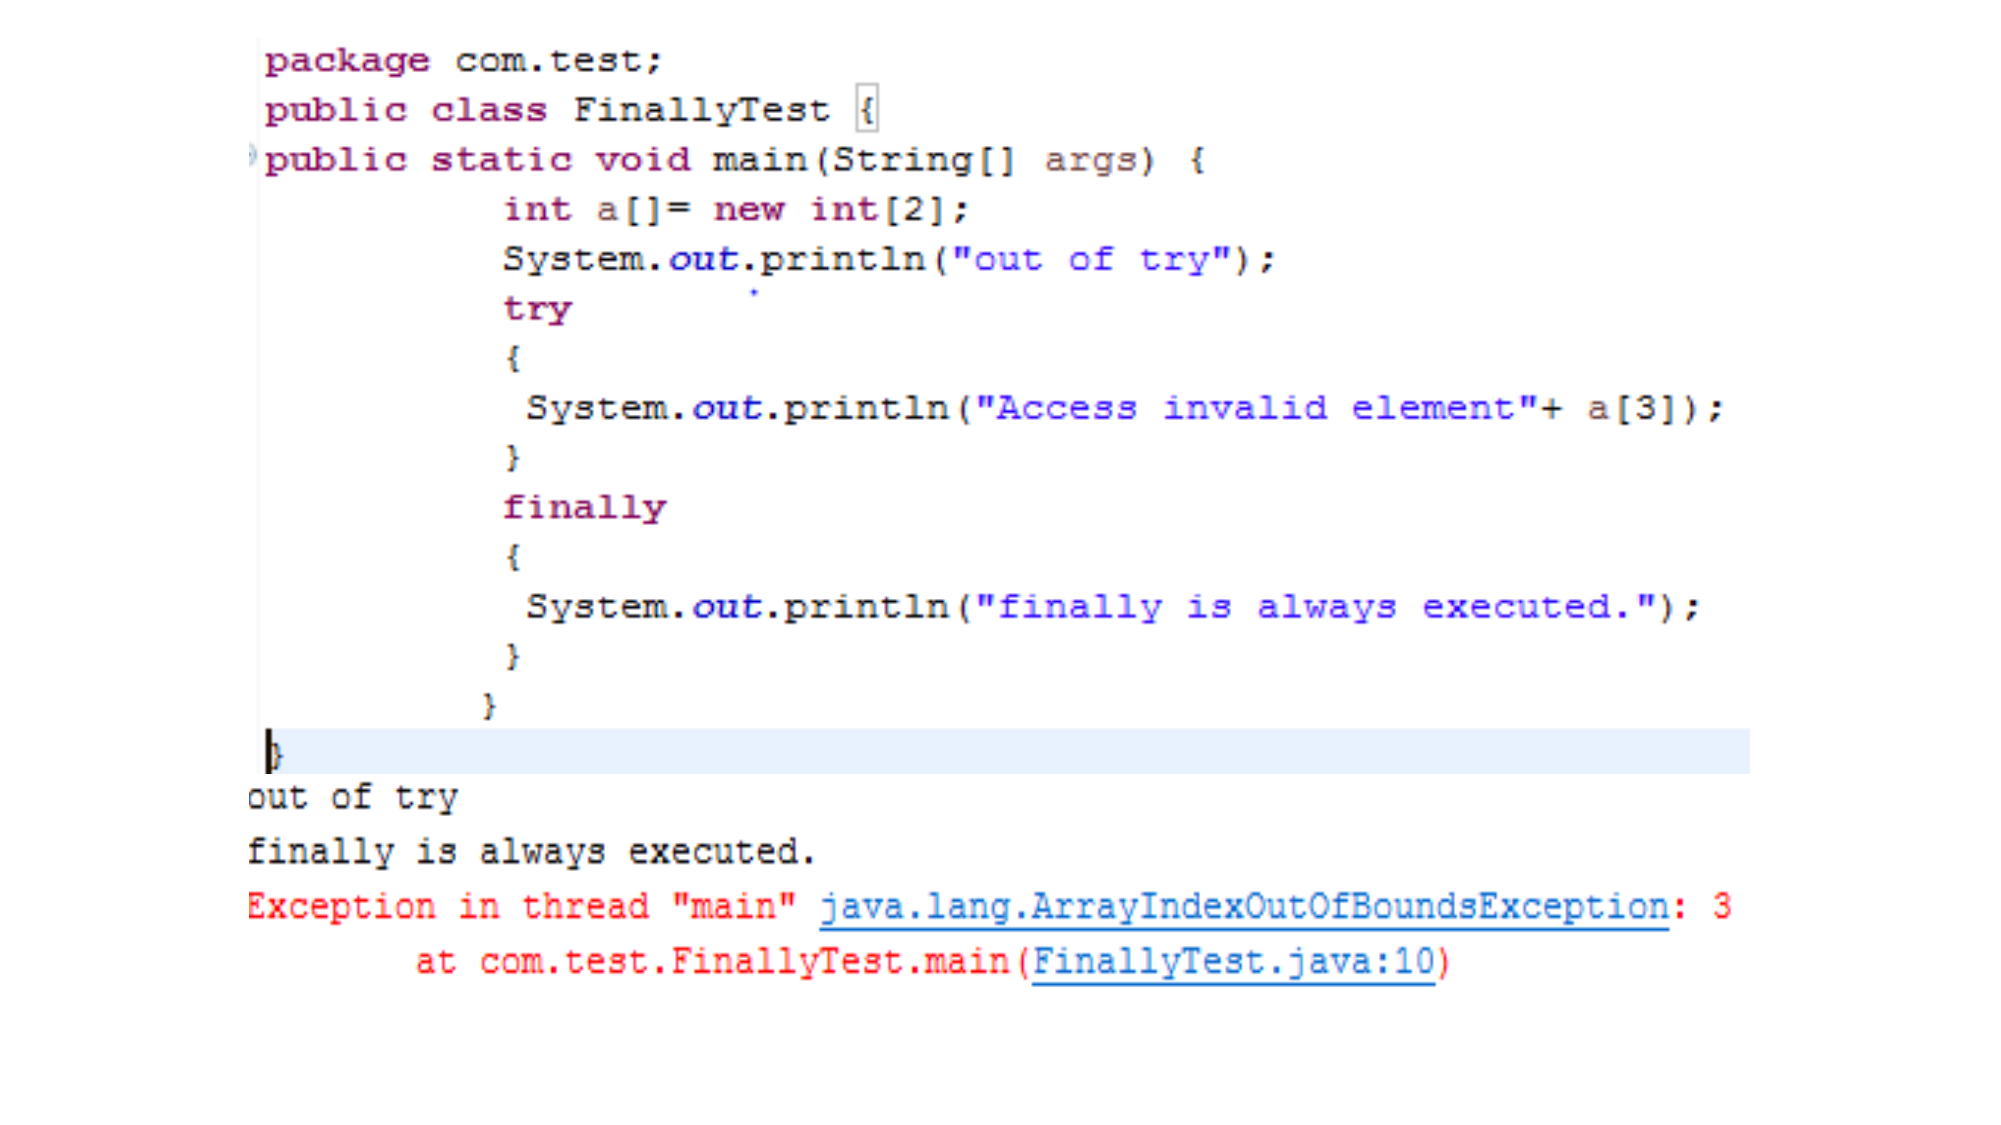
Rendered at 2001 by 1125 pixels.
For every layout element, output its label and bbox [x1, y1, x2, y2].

picture [249, 37, 1750, 1000]
